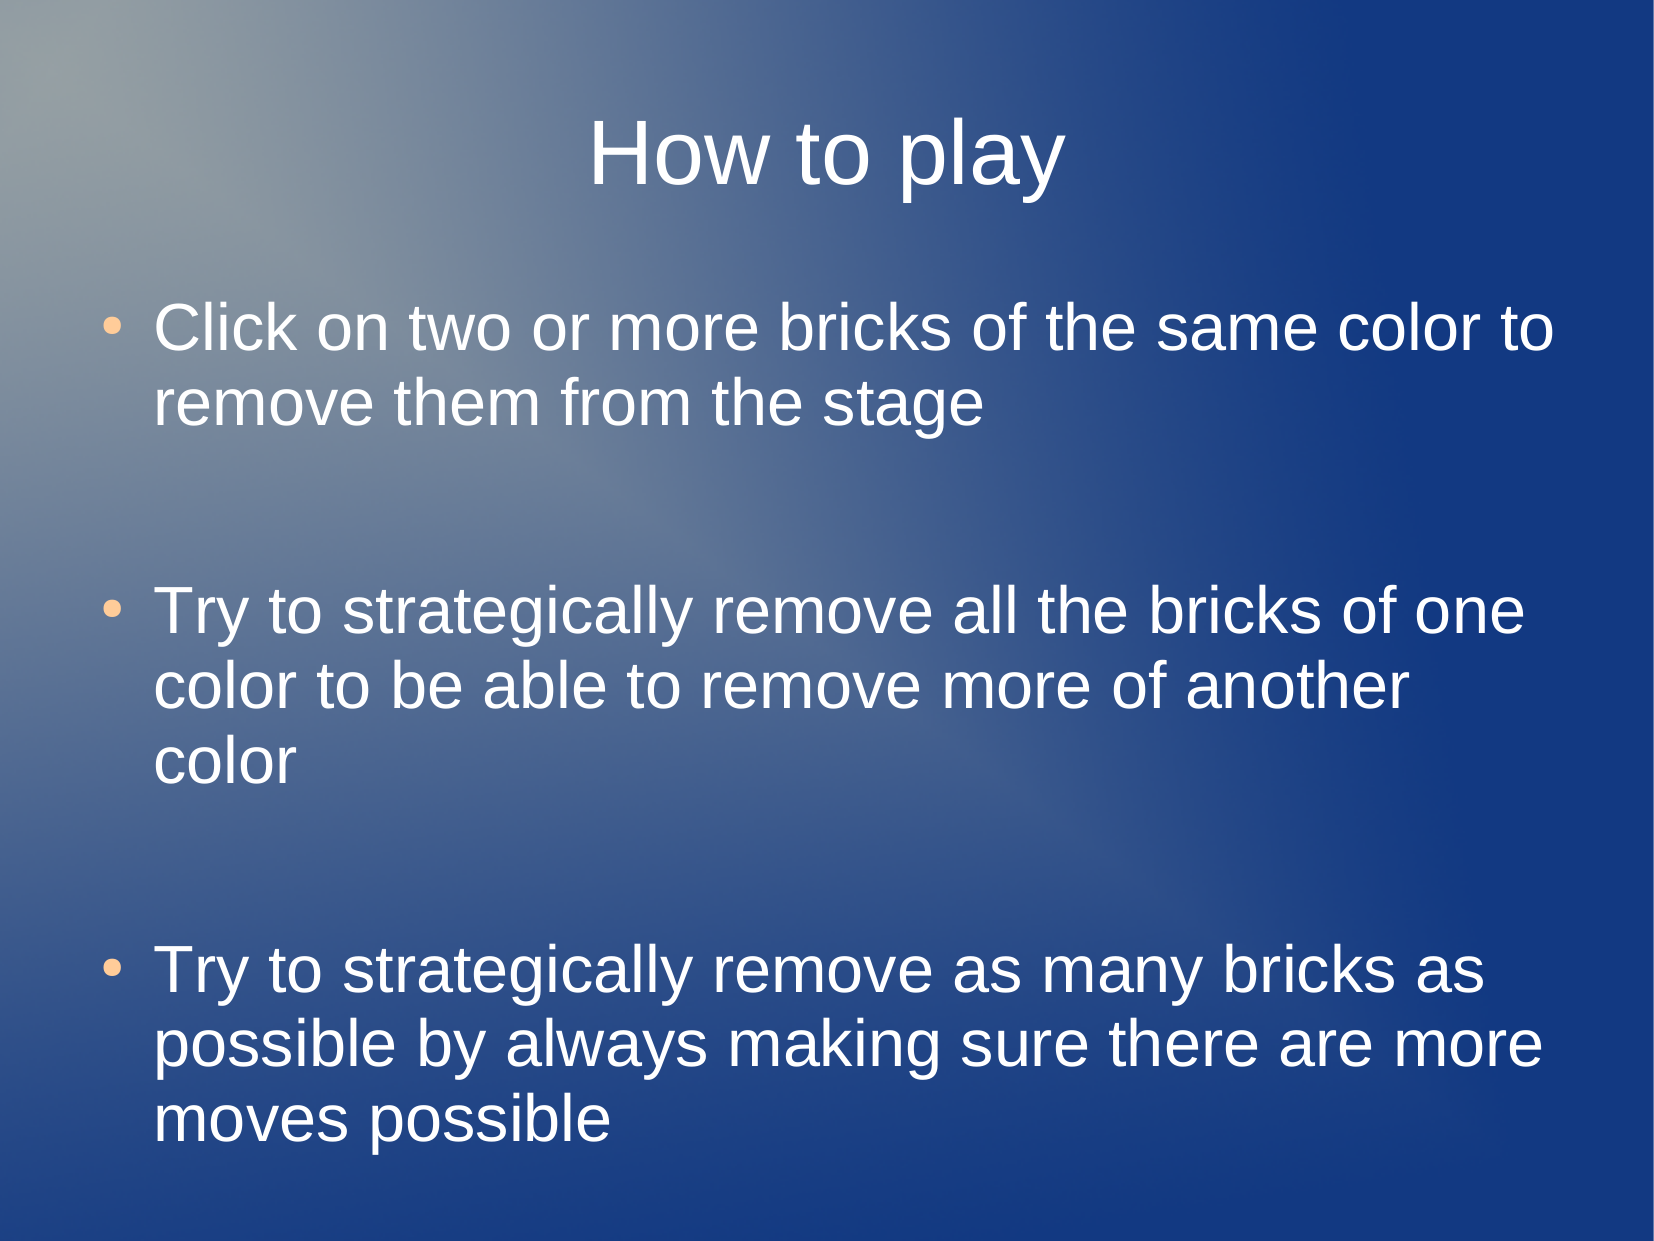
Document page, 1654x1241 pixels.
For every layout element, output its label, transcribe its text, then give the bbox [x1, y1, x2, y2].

list Click on two or more bricks of the same color to remove them from the stage Try to strategically remove all the bricks of one color to be able to remove more of another color Try to strategically remove as many bricks as possible by always making sure there are more moves possible [82, 290, 1571, 1154]
title How to play [82, 49, 1571, 257]
picture [0, 0, 1654, 1241]
